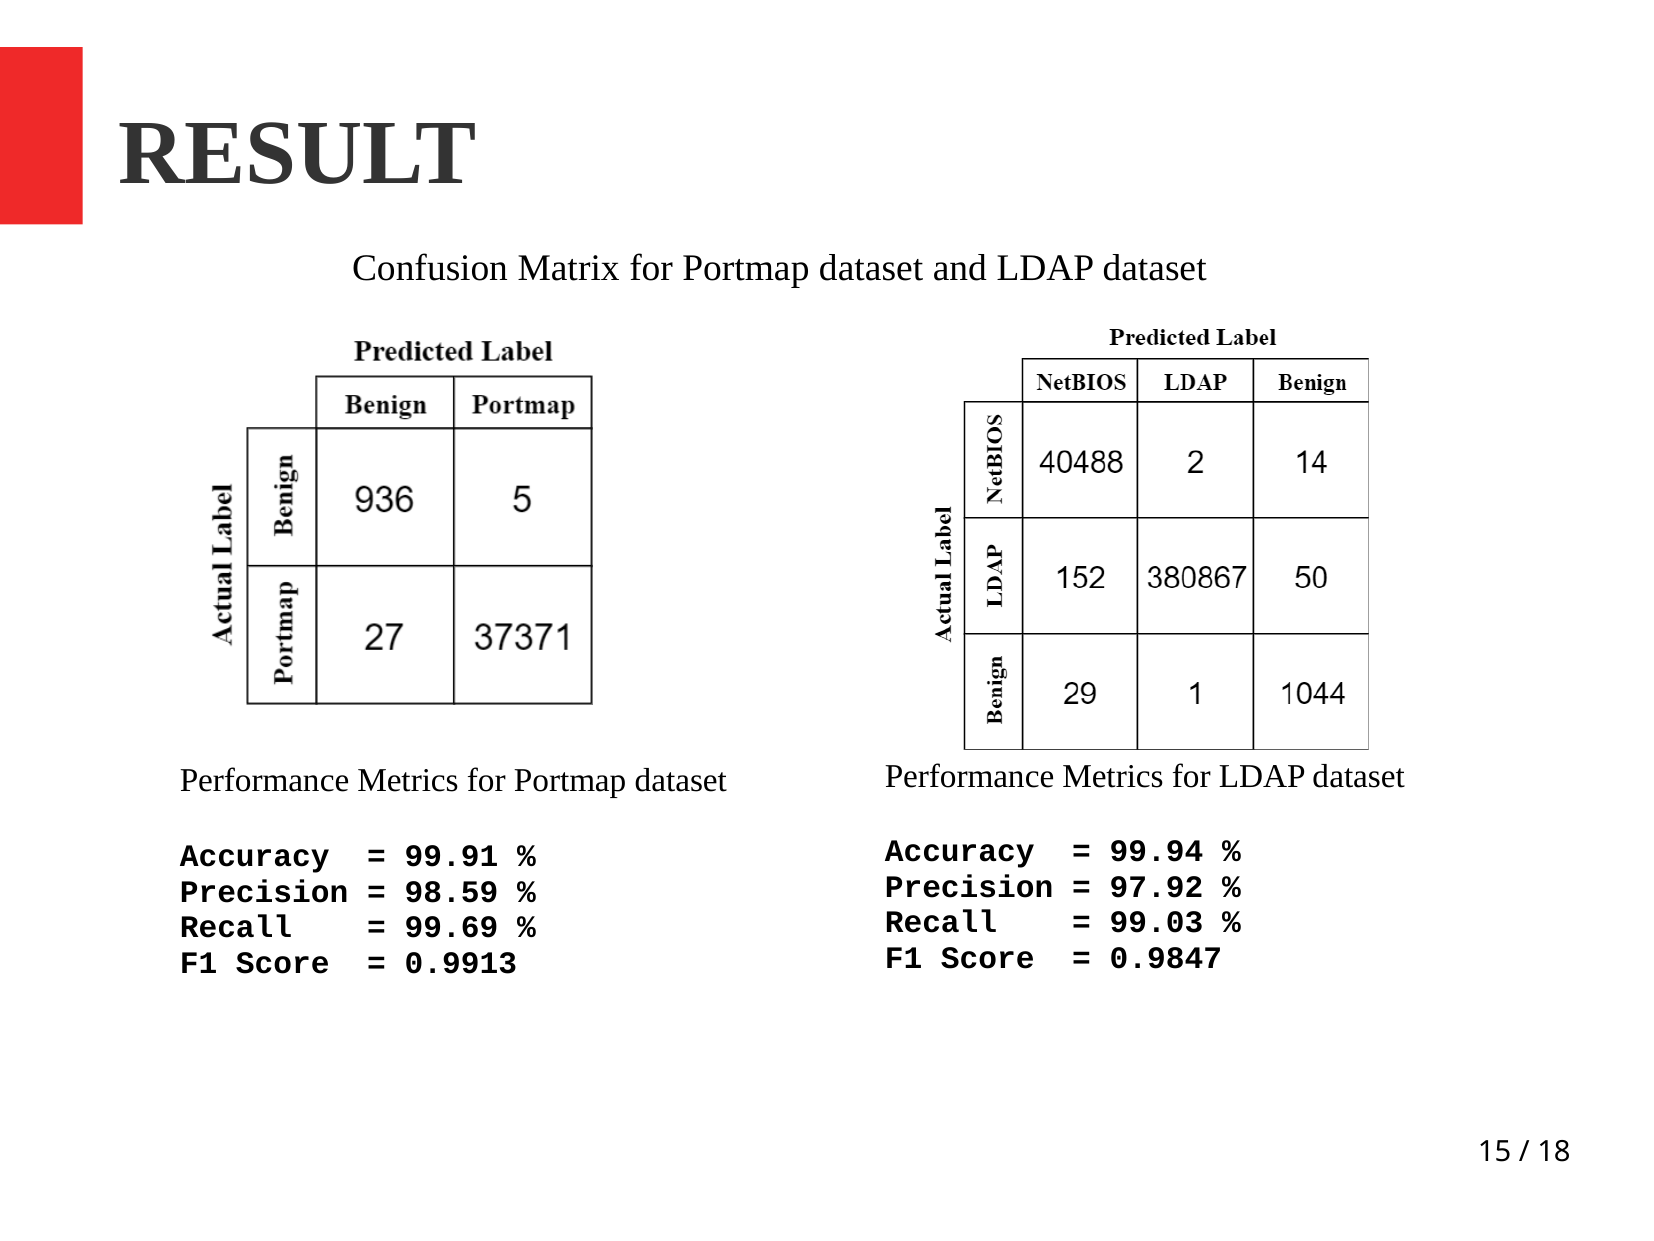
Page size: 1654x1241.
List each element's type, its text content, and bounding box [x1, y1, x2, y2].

text_box Performance Metrics for LDAP dataset Accuracy = 99.94 % Precision = 97.92 % Recall = 99.03 % F1 Score = 0.9847 [870, 750, 1456, 986]
picture [195, 324, 593, 706]
text_box Performance Metrics for Portmap dataset Accuracy = 99.91 % Precision = 98.59 % Recall = 99.69 % F1 Score = 0.9913 [165, 754, 766, 991]
picture [919, 316, 1369, 750]
title RESULT [118, 49, 1571, 257]
text_box Confusion Matrix for Portmap dataset and LDAP dataset [120, 240, 1441, 316]
